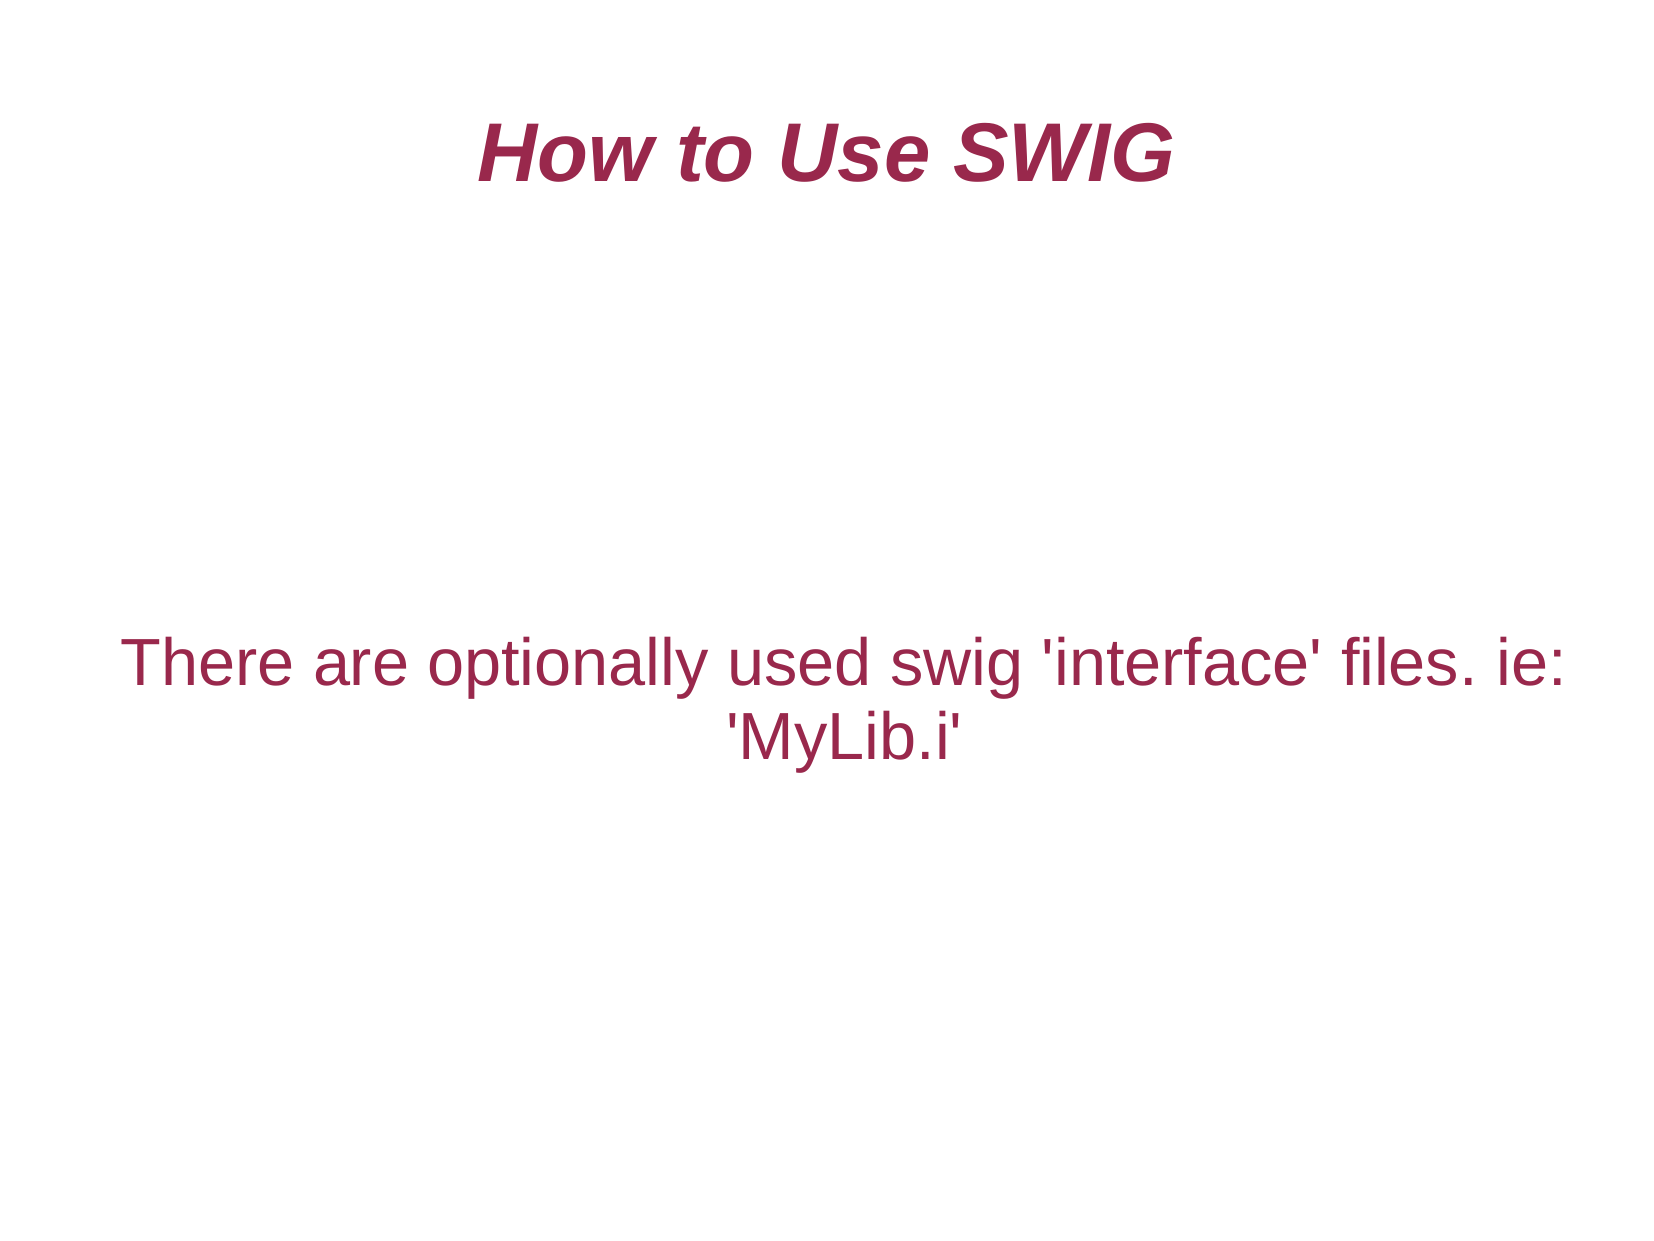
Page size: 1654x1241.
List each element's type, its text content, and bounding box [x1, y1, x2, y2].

subtitle There are optionally used swig 'interface' files. ie: 'MyLib.i' [82, 290, 1571, 1109]
title How to Use SWIG [82, 49, 1571, 257]
